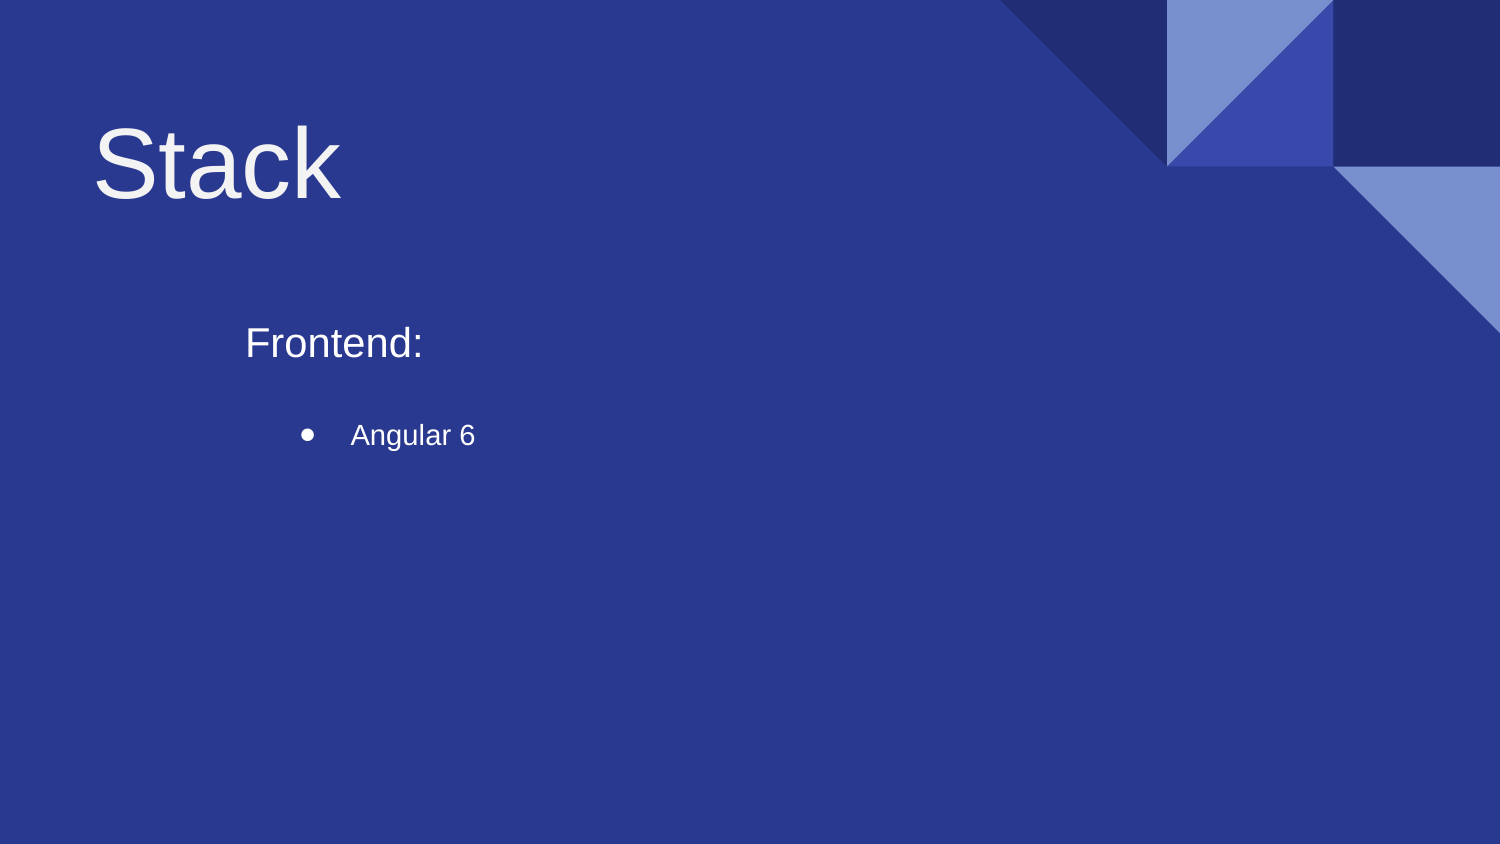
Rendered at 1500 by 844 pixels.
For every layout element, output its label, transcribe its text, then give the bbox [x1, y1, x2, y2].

text_box Stack [77, 83, 753, 210]
text_box Frontend: [229, 301, 1273, 568]
text_box Angular 6 [260, 401, 811, 590]
